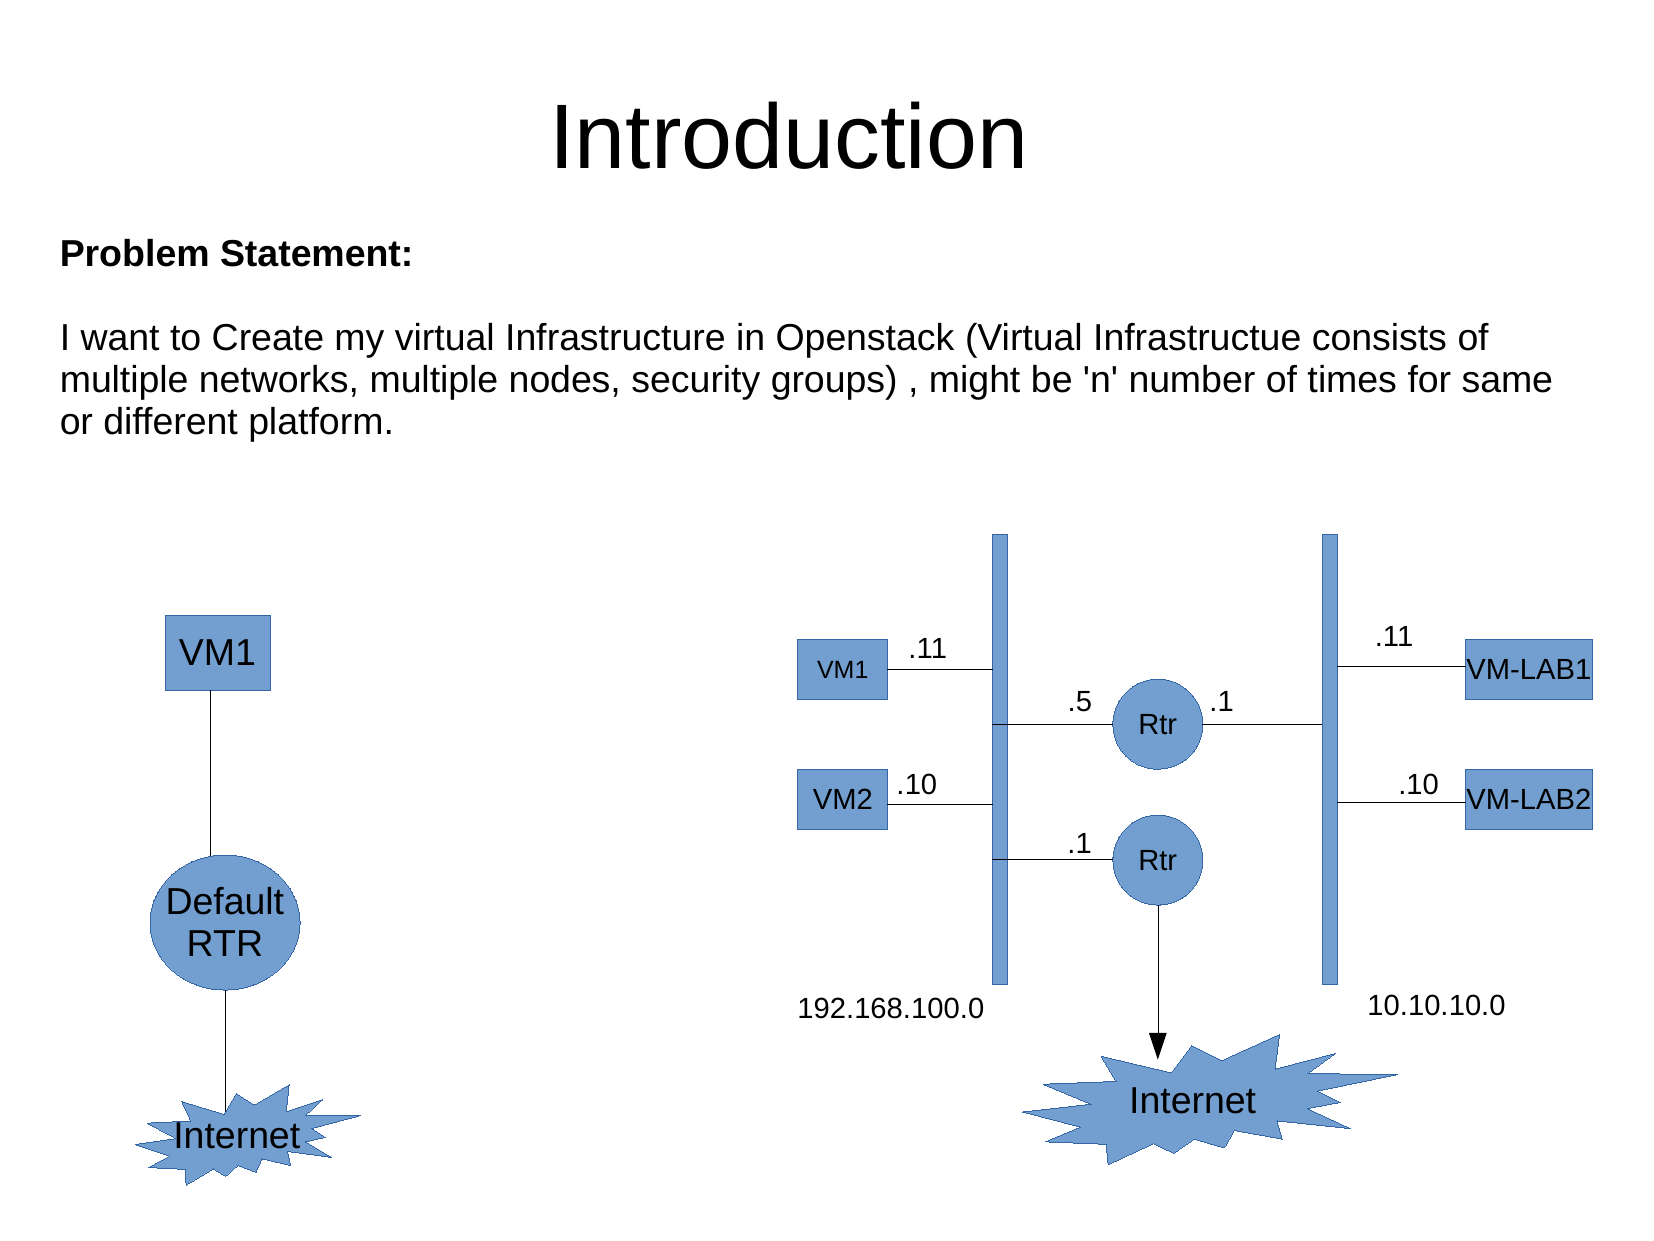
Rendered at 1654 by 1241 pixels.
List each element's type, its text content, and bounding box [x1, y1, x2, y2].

text_box [992, 860, 1008, 984]
text_box Internet [1022, 1034, 1398, 1165]
text_box VM-LAB1 [1465, 639, 1593, 700]
text_box Default RTR [150, 855, 301, 991]
text_box [1322, 534, 1338, 985]
text_box 192.168.100.0 [782, 984, 1053, 1033]
text_box VM2 [797, 769, 888, 830]
text_box .1 [1052, 819, 1113, 868]
text_box .11 [1360, 612, 1442, 661]
text_box VM1 [165, 615, 271, 691]
text_box .10 [1383, 760, 1465, 809]
text_box Internet [135, 1084, 361, 1186]
title Introduction [45, 32, 1534, 225]
text_box Rtr [1112, 679, 1203, 770]
text_box .10 [881, 760, 963, 809]
text_box VM-LAB2 [1465, 769, 1593, 830]
text_box [992, 534, 1008, 724]
text_box .5 [1052, 677, 1113, 726]
text_box .11 [893, 624, 975, 673]
text_box [992, 725, 1008, 859]
text_box VM1 [797, 639, 888, 700]
text_box .1 [1194, 677, 1255, 726]
text_box 10.10.10.0 [1352, 981, 1623, 1030]
text_box Problem Statement: I want to Create my virtual Infrastructure in Openstack (Virtual Infrastructue consists of multiple networks, multiple nodes, security groups) , might be 'n' number of times for same or different platform. [45, 225, 1591, 496]
text_box Rtr [1113, 815, 1203, 906]
